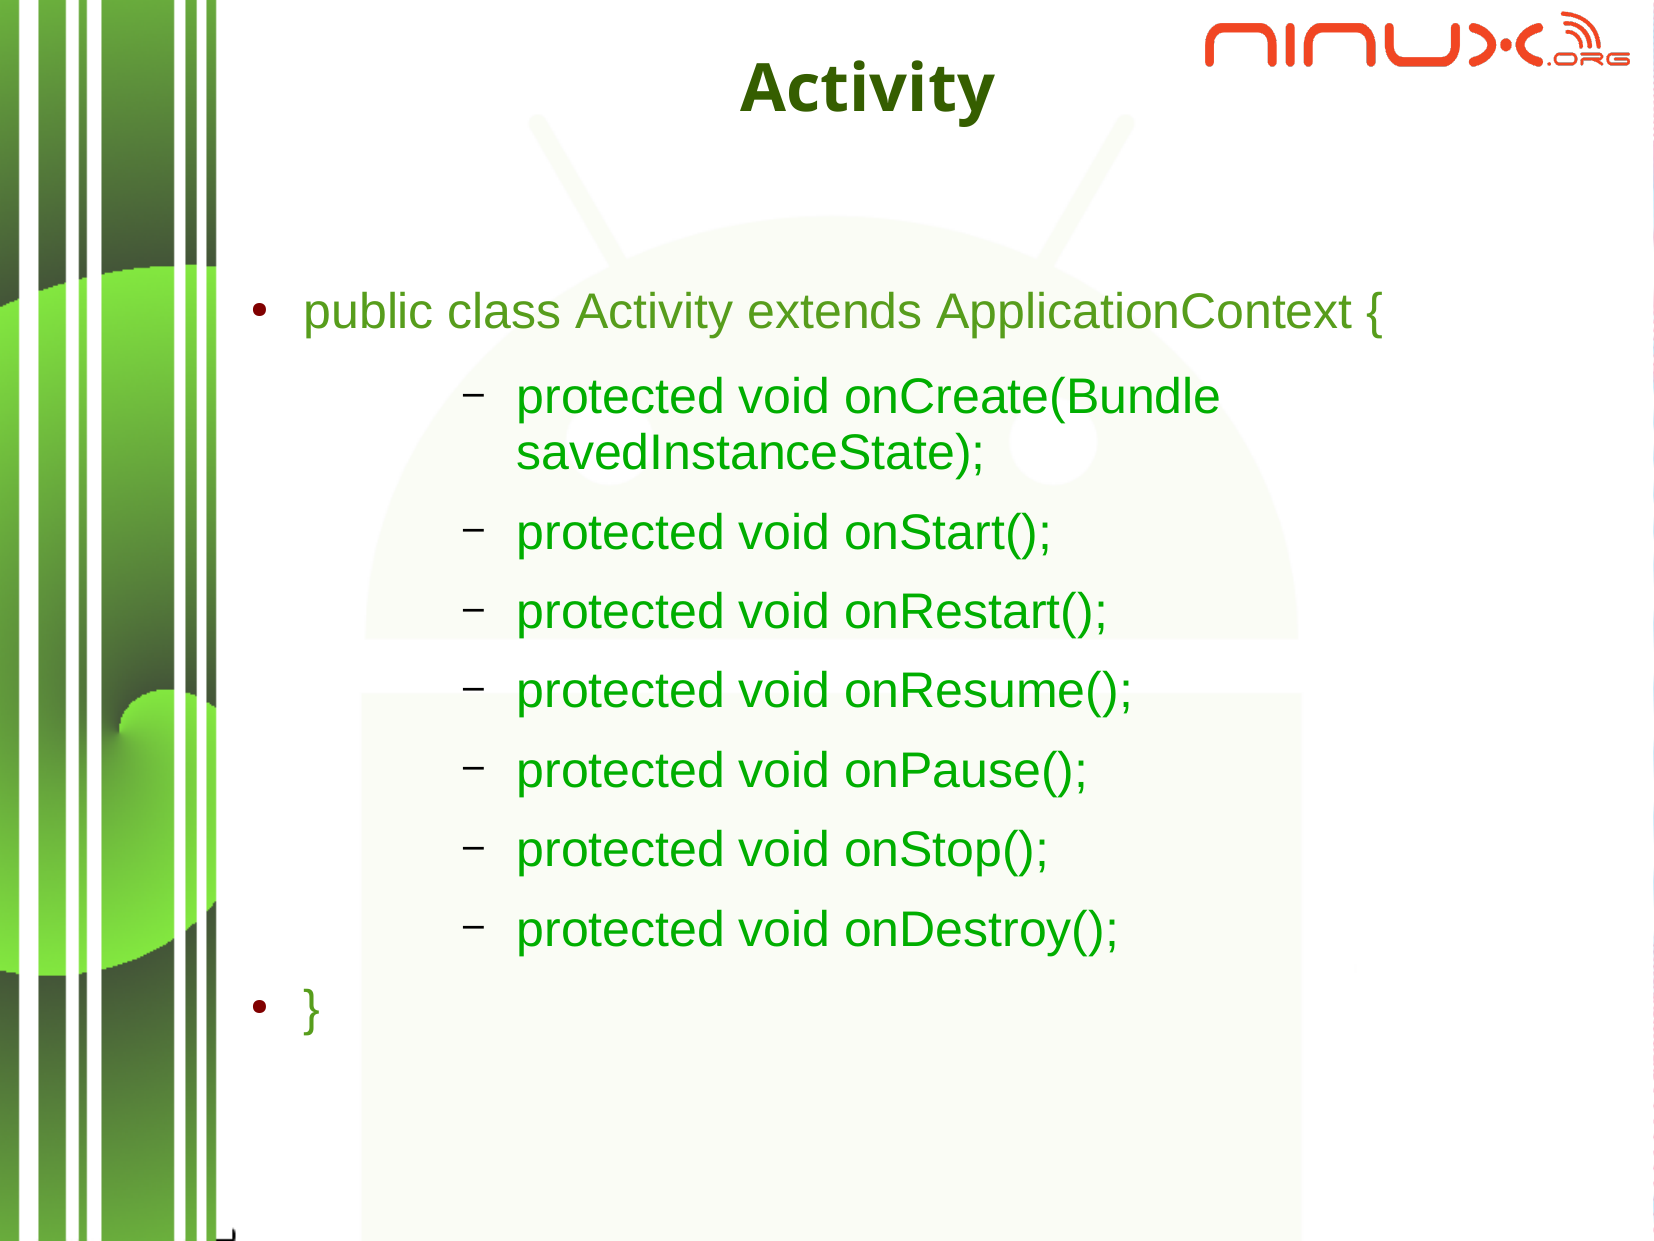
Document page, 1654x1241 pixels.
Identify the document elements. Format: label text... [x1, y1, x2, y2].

title Activity [236, 46, 1500, 125]
list public class Activity extends ApplicationContext { protected void onCreate(Bundle savedInstanceState); protected void onStart(); protected void onRestart(); protected void onResume(); protected void onPause(); protected void onStop(); protected void onDestroy(); } [232, 283, 1607, 1036]
picture [0, 0, 1654, 1241]
